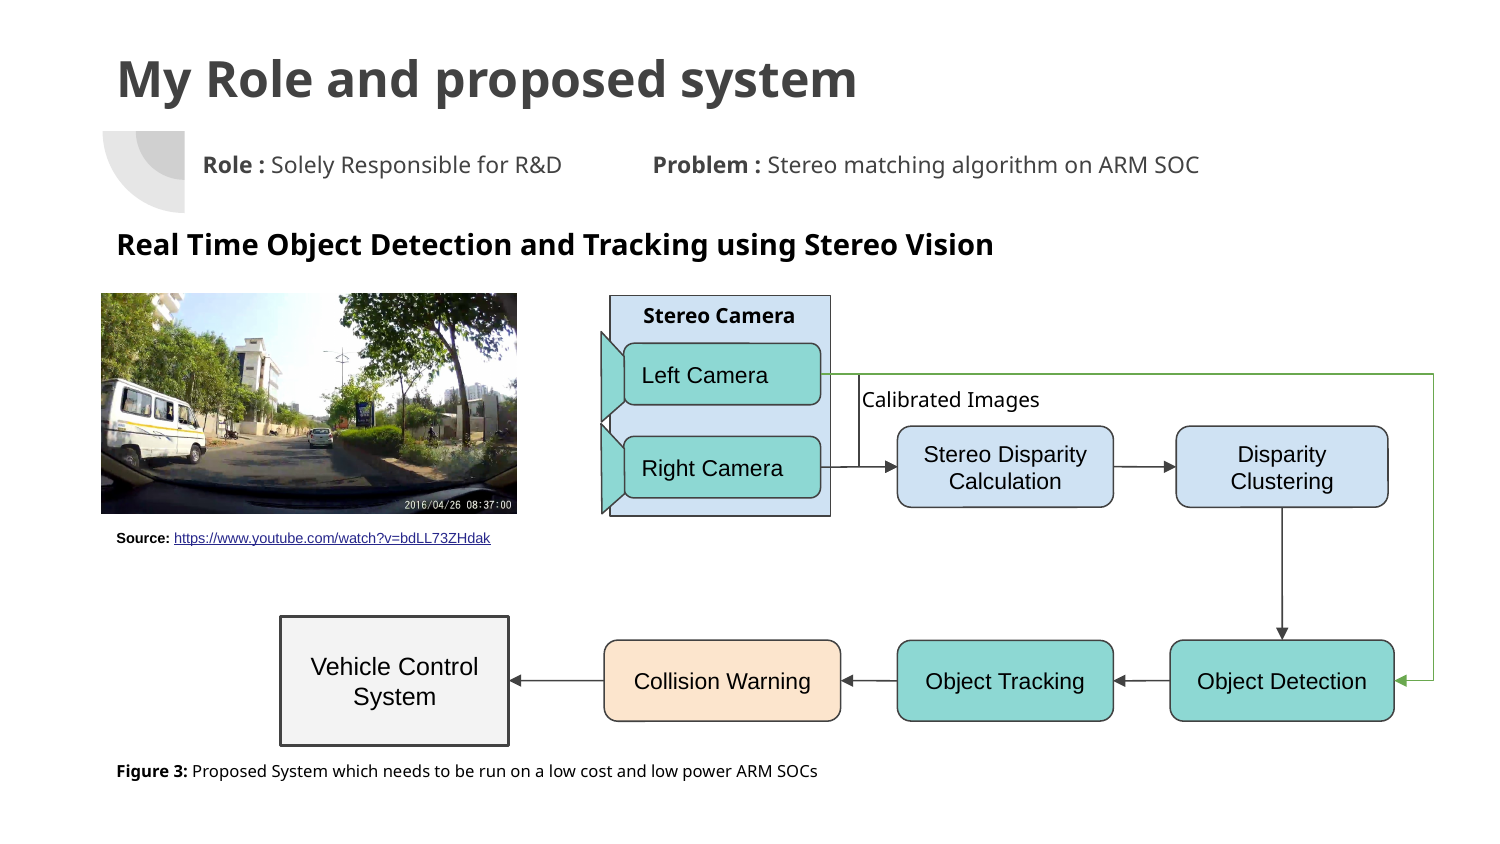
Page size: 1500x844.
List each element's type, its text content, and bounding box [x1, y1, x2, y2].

text_box Left Camera [623, 344, 821, 405]
text_box Source: https://www.youtube.com/watch?v=bdLL73ZHdak [101, 513, 594, 559]
text_box Stereo Disparity Calculation [897, 426, 1114, 508]
text_box Right Camera [623, 436, 821, 498]
text_box Calibrated Images [846, 380, 1081, 418]
title My Role and proposed system [101, 32, 1341, 132]
text_box Object Tracking [897, 640, 1114, 722]
list Role : Solely Responsible for R&D Problem : Stereo matching algorithm on ARM SOC [187, 131, 1434, 218]
text_box Real Time Object Detection and Tracking using Stereo Vision [101, 211, 1331, 281]
text_box Vehicle Control System [280, 616, 509, 745]
text_box Disparity Clustering [1176, 426, 1389, 508]
text_box [816, 295, 831, 373]
picture [101, 293, 517, 513]
text_box Object Detection [1170, 640, 1395, 722]
text_box [601, 331, 831, 516]
text_box Stereo Camera [609, 287, 830, 344]
text_box Collision Warning [604, 640, 841, 722]
text_box Figure 3: Proposed System which needs to be run on a low cost and low power ARM SOCs [101, 745, 1080, 801]
